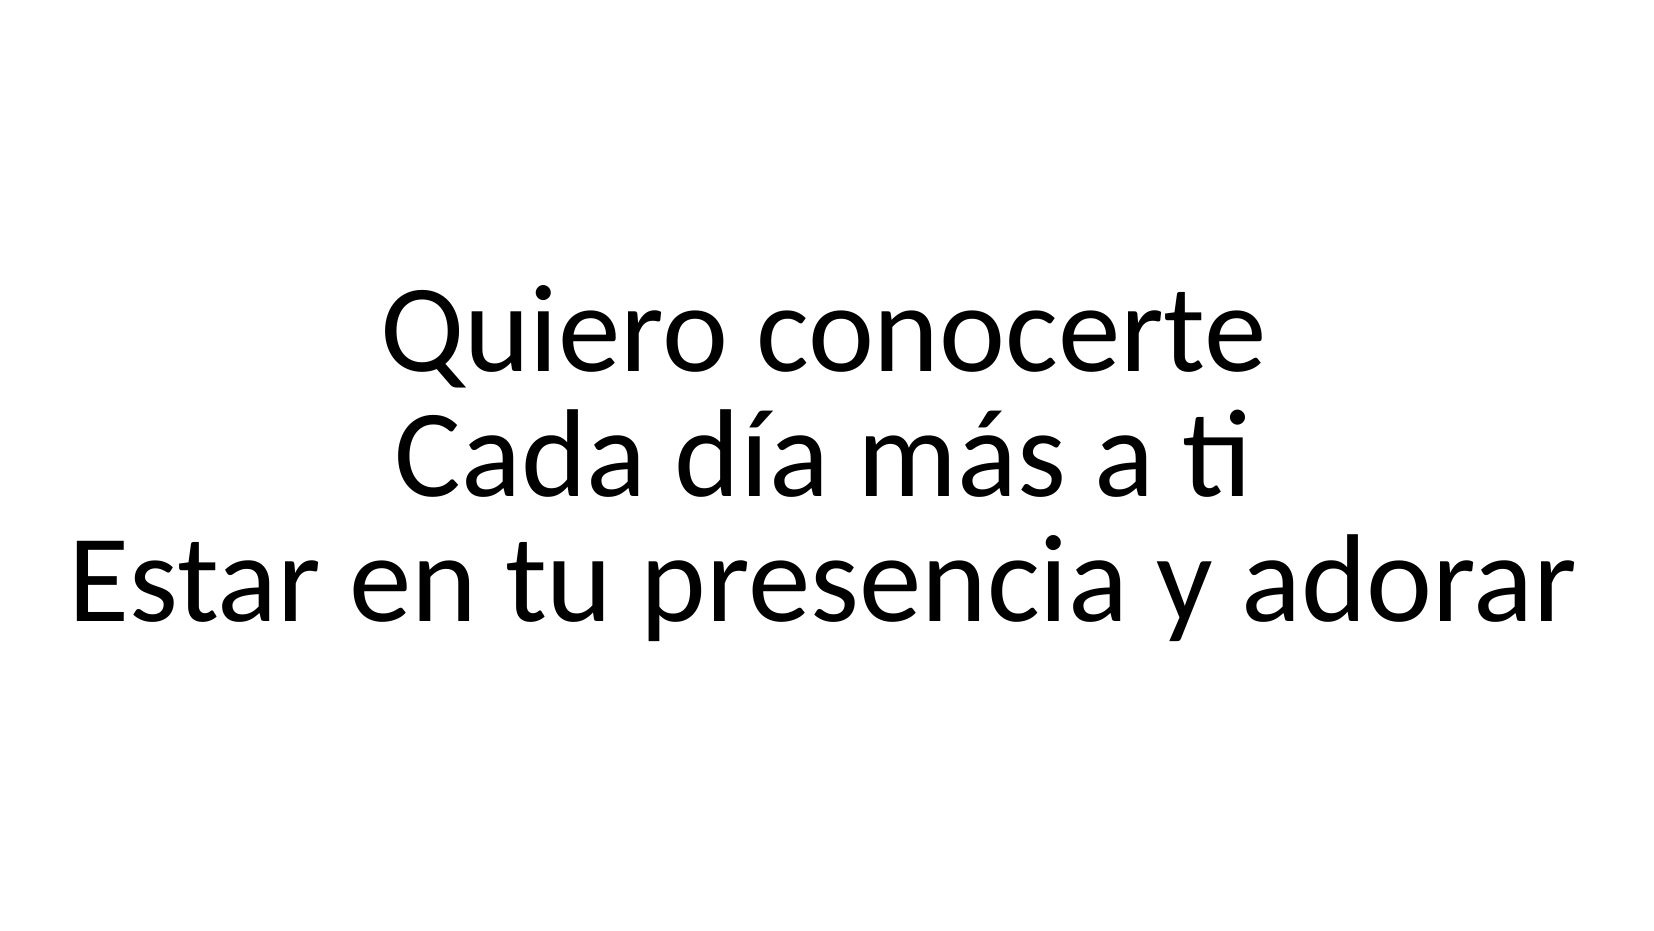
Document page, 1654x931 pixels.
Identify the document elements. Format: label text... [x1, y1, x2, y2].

title Quiero conocerte Cada día más a ti Estar en tu presencia y adorar [0, 0, 1654, 931]
